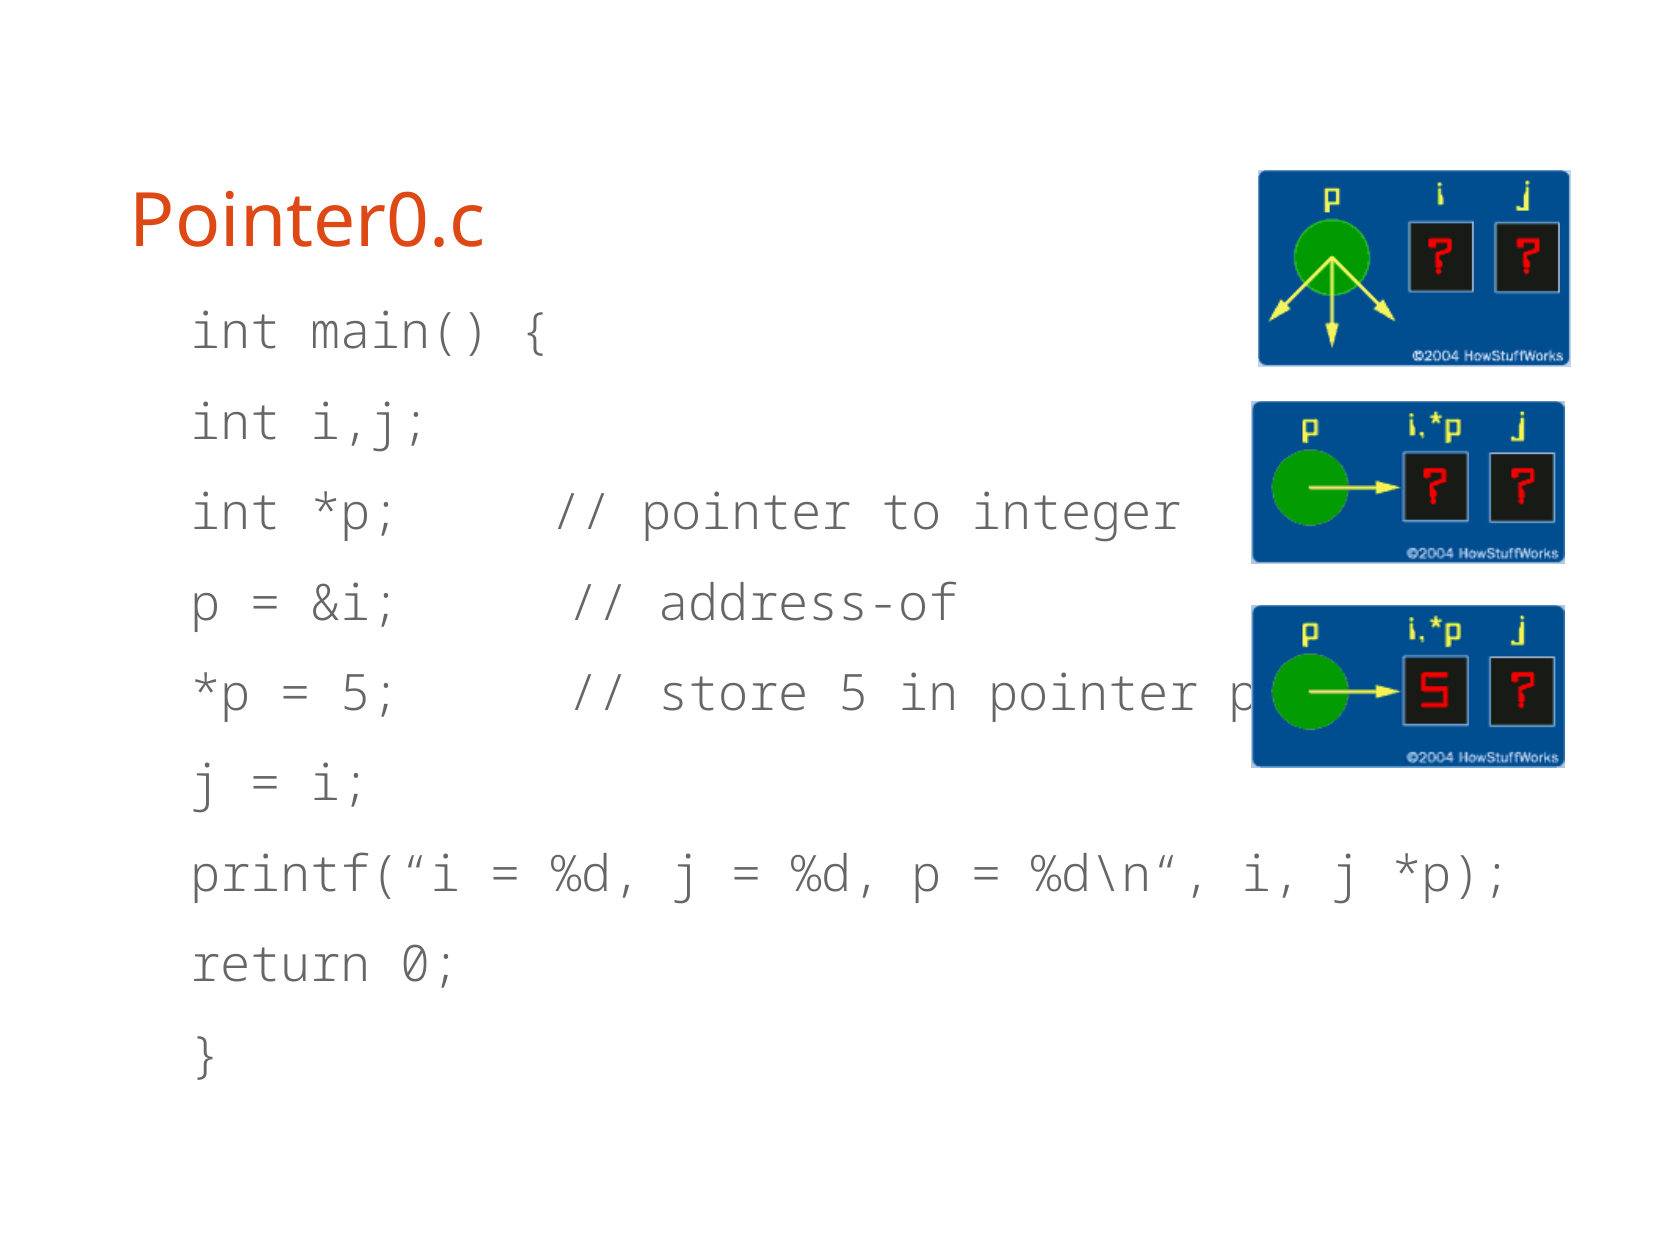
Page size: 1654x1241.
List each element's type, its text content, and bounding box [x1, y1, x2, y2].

list int main() { int i,j; int *p; // pointer to integer p = &i; // address-of *p = 5; // store 5 in pointer p j = i; printf(“i = %d, j = %d, p = %d\n“, i, j *p); return 0; } [129, 295, 1518, 1099]
picture [1251, 401, 1565, 565]
picture [1251, 605, 1565, 768]
picture [1258, 170, 1571, 367]
title Pointer0.c [129, 153, 1518, 281]
